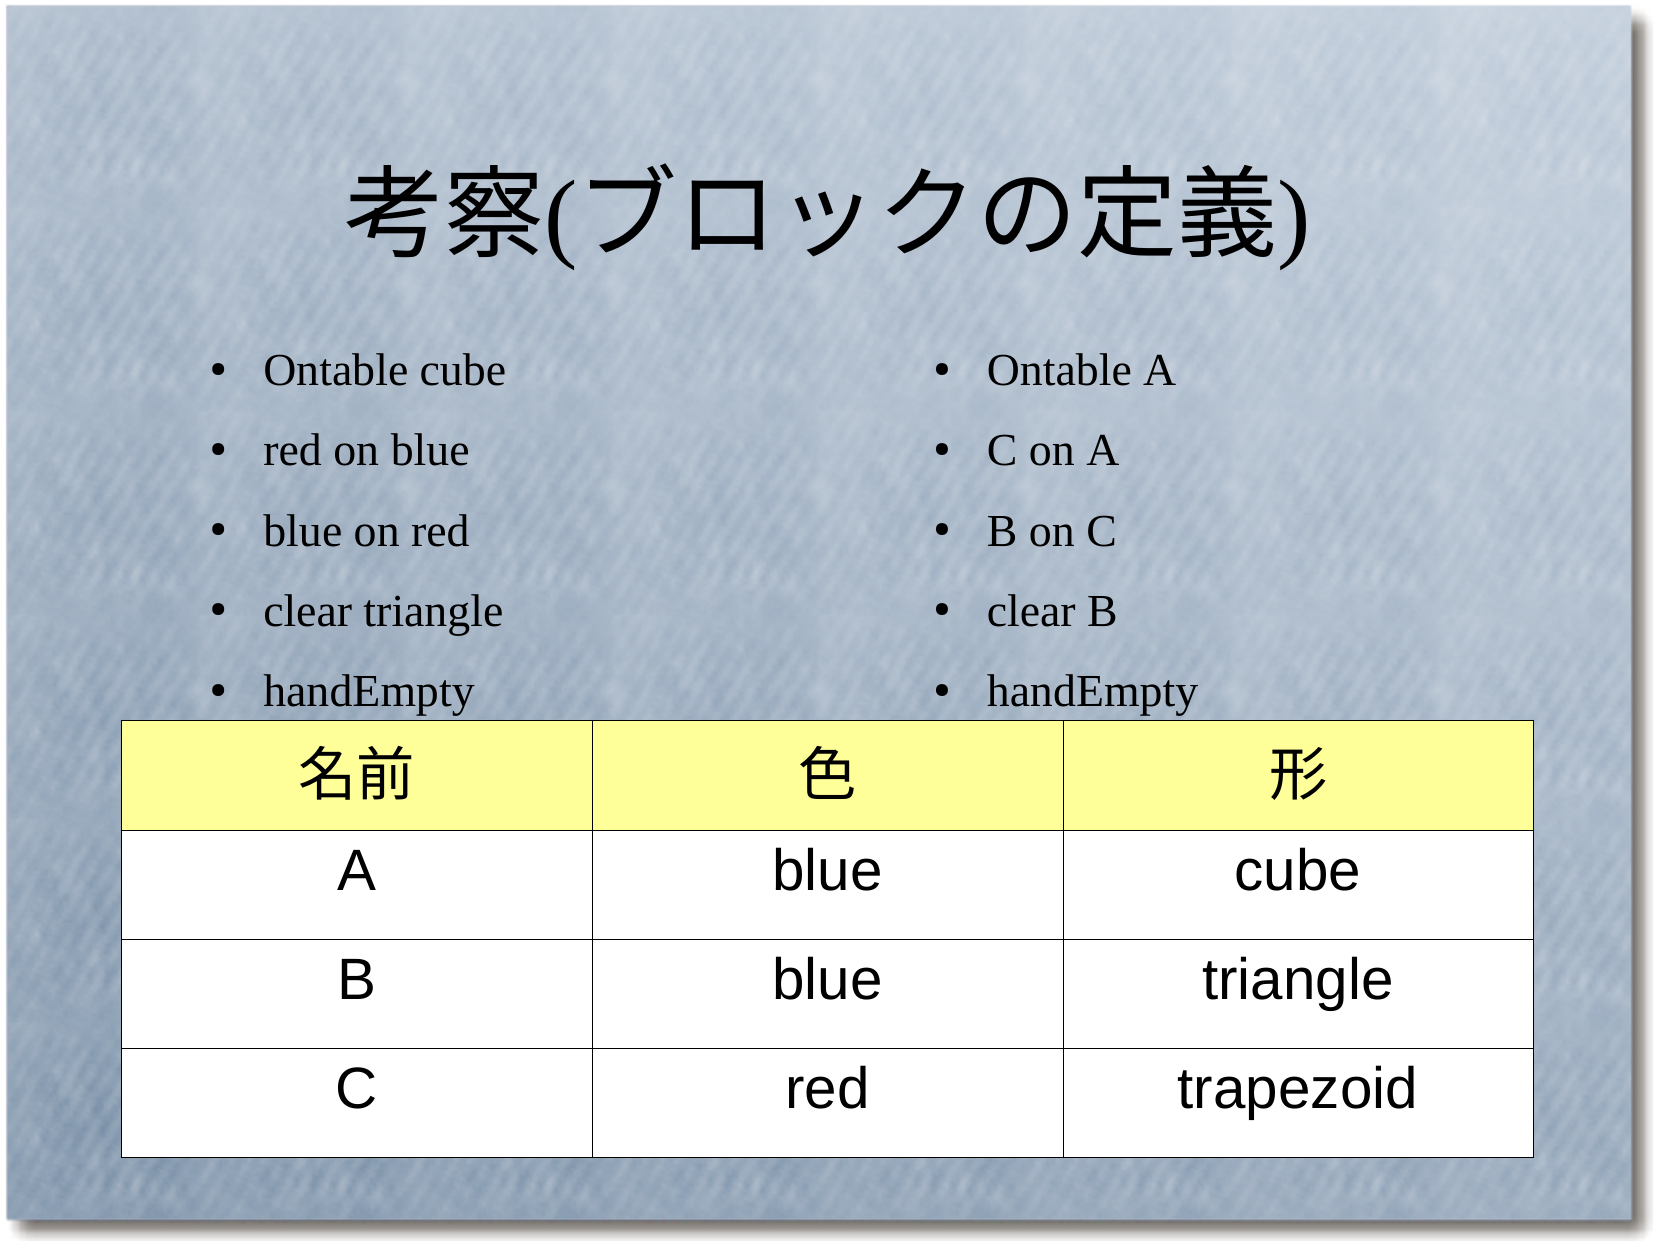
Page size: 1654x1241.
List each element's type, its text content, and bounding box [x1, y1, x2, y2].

table_cell A [122, 831, 592, 939]
table_cell blue [593, 831, 1063, 939]
table_cell trapezoid [1064, 1049, 1533, 1157]
table_cell blue [593, 940, 1063, 1048]
table_header 形 [1064, 721, 1533, 830]
title 考察(ブロックの定義) [121, 102, 1534, 310]
list Ontable cube red on blue blue on red clear triangle handEmpty [121, 344, 811, 717]
table_header 名前 [122, 721, 592, 830]
table_cell triangle [1064, 940, 1533, 1048]
table_cell red [593, 1049, 1063, 1157]
table_cell C [122, 1049, 592, 1157]
picture [0, 0, 1654, 1241]
table_header 色 [593, 721, 1063, 830]
list Ontable A C on A B on C clear B handEmpty [845, 344, 1535, 717]
table_cell B [122, 940, 592, 1048]
table_cell cube [1064, 831, 1533, 939]
